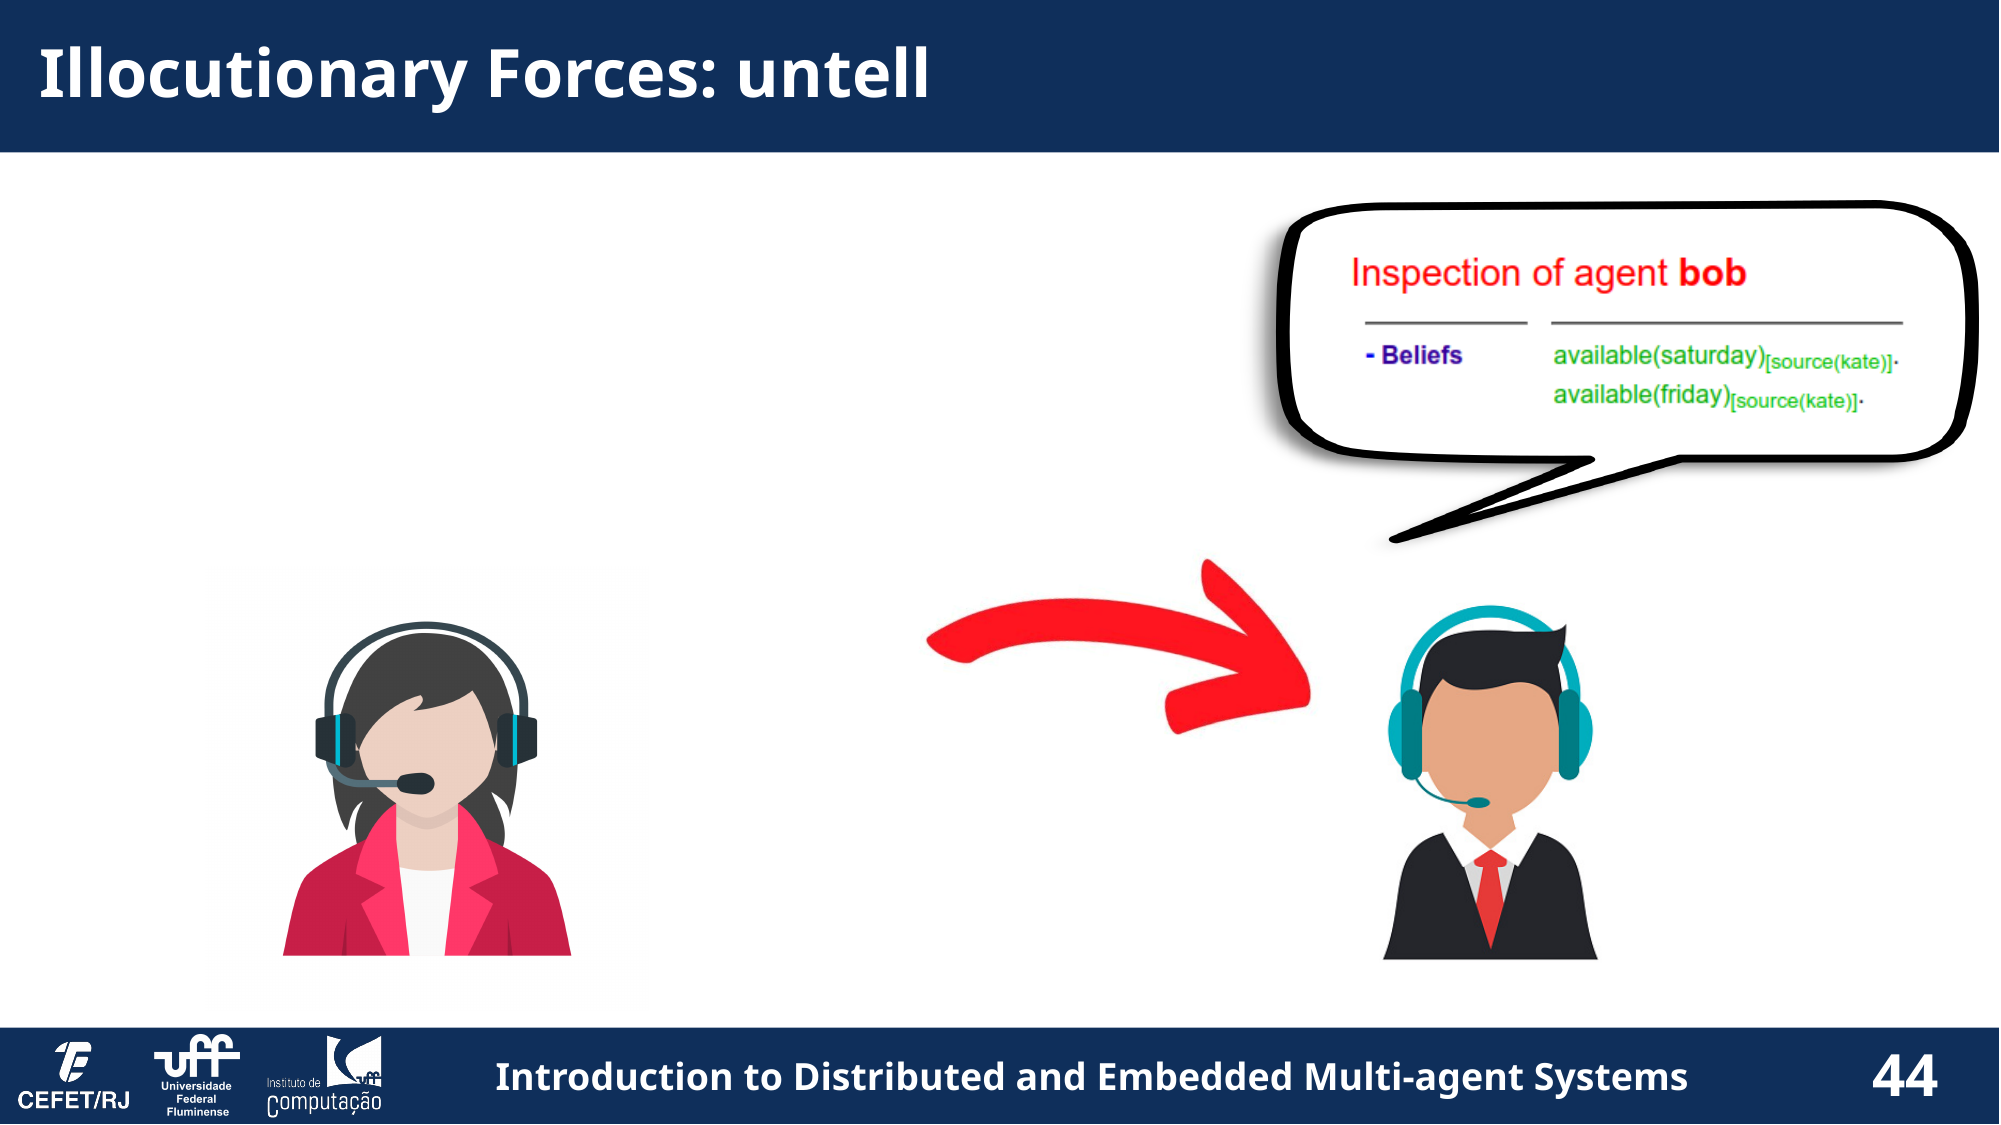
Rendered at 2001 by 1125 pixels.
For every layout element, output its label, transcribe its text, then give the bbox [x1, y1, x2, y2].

text_box Illocutionary Forces: untell [25, 23, 1999, 119]
picture [205, 566, 649, 1011]
picture [153, 1033, 241, 1121]
picture [18, 1021, 129, 1125]
picture [265, 1033, 383, 1118]
picture [900, 200, 1979, 1005]
